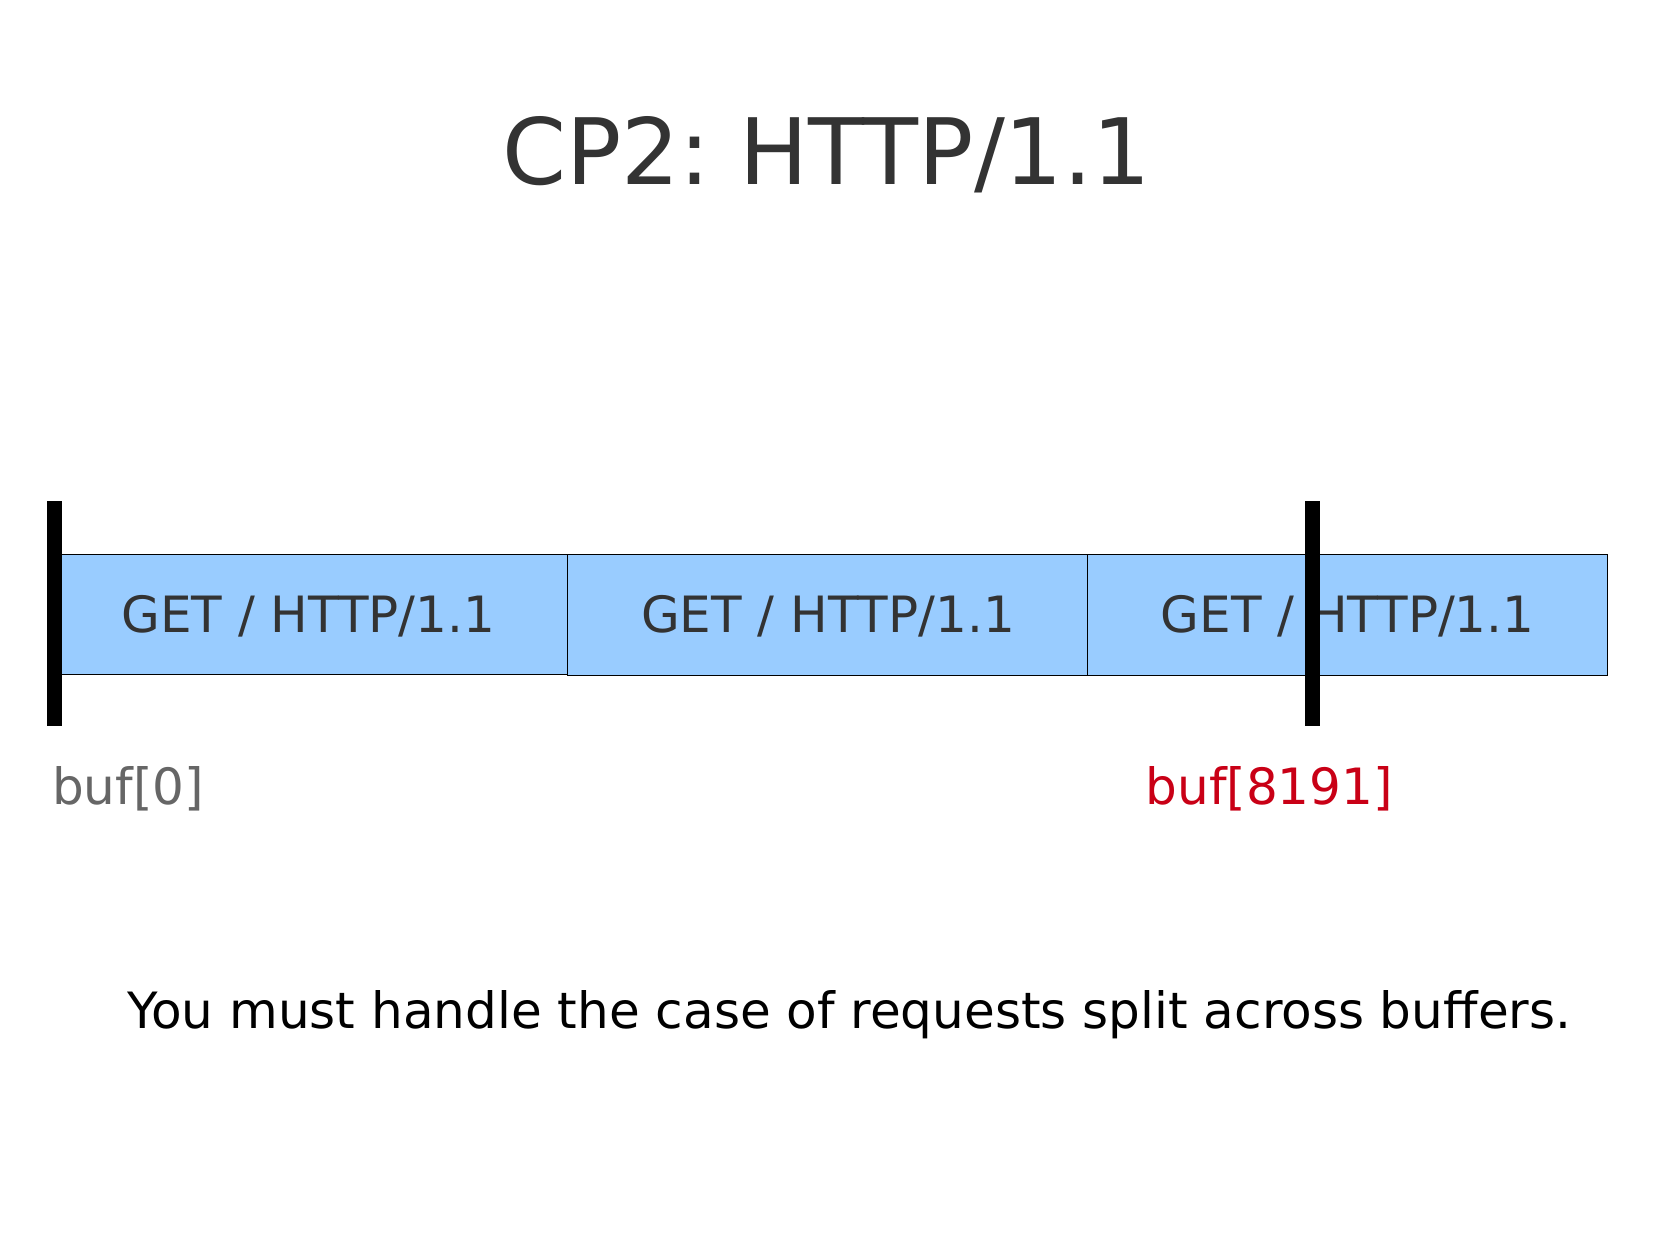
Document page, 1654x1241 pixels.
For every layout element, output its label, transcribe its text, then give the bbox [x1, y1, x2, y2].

text_box GET / HTTP/1.1 [567, 554, 1087, 676]
title CP2: HTTP/1.1 [82, 49, 1571, 257]
text_box GET / HTTP/1.1 [1320, 554, 1608, 676]
text_box You must handle the case of requests split across buffers. [112, 975, 1588, 1049]
text_box GET / HTTP/1.1 [1087, 554, 1305, 676]
text_box GET / HTTP/1.1 [62, 554, 567, 675]
text_box buf[0] [37, 751, 219, 825]
text_box buf[8191] [1131, 750, 1463, 825]
